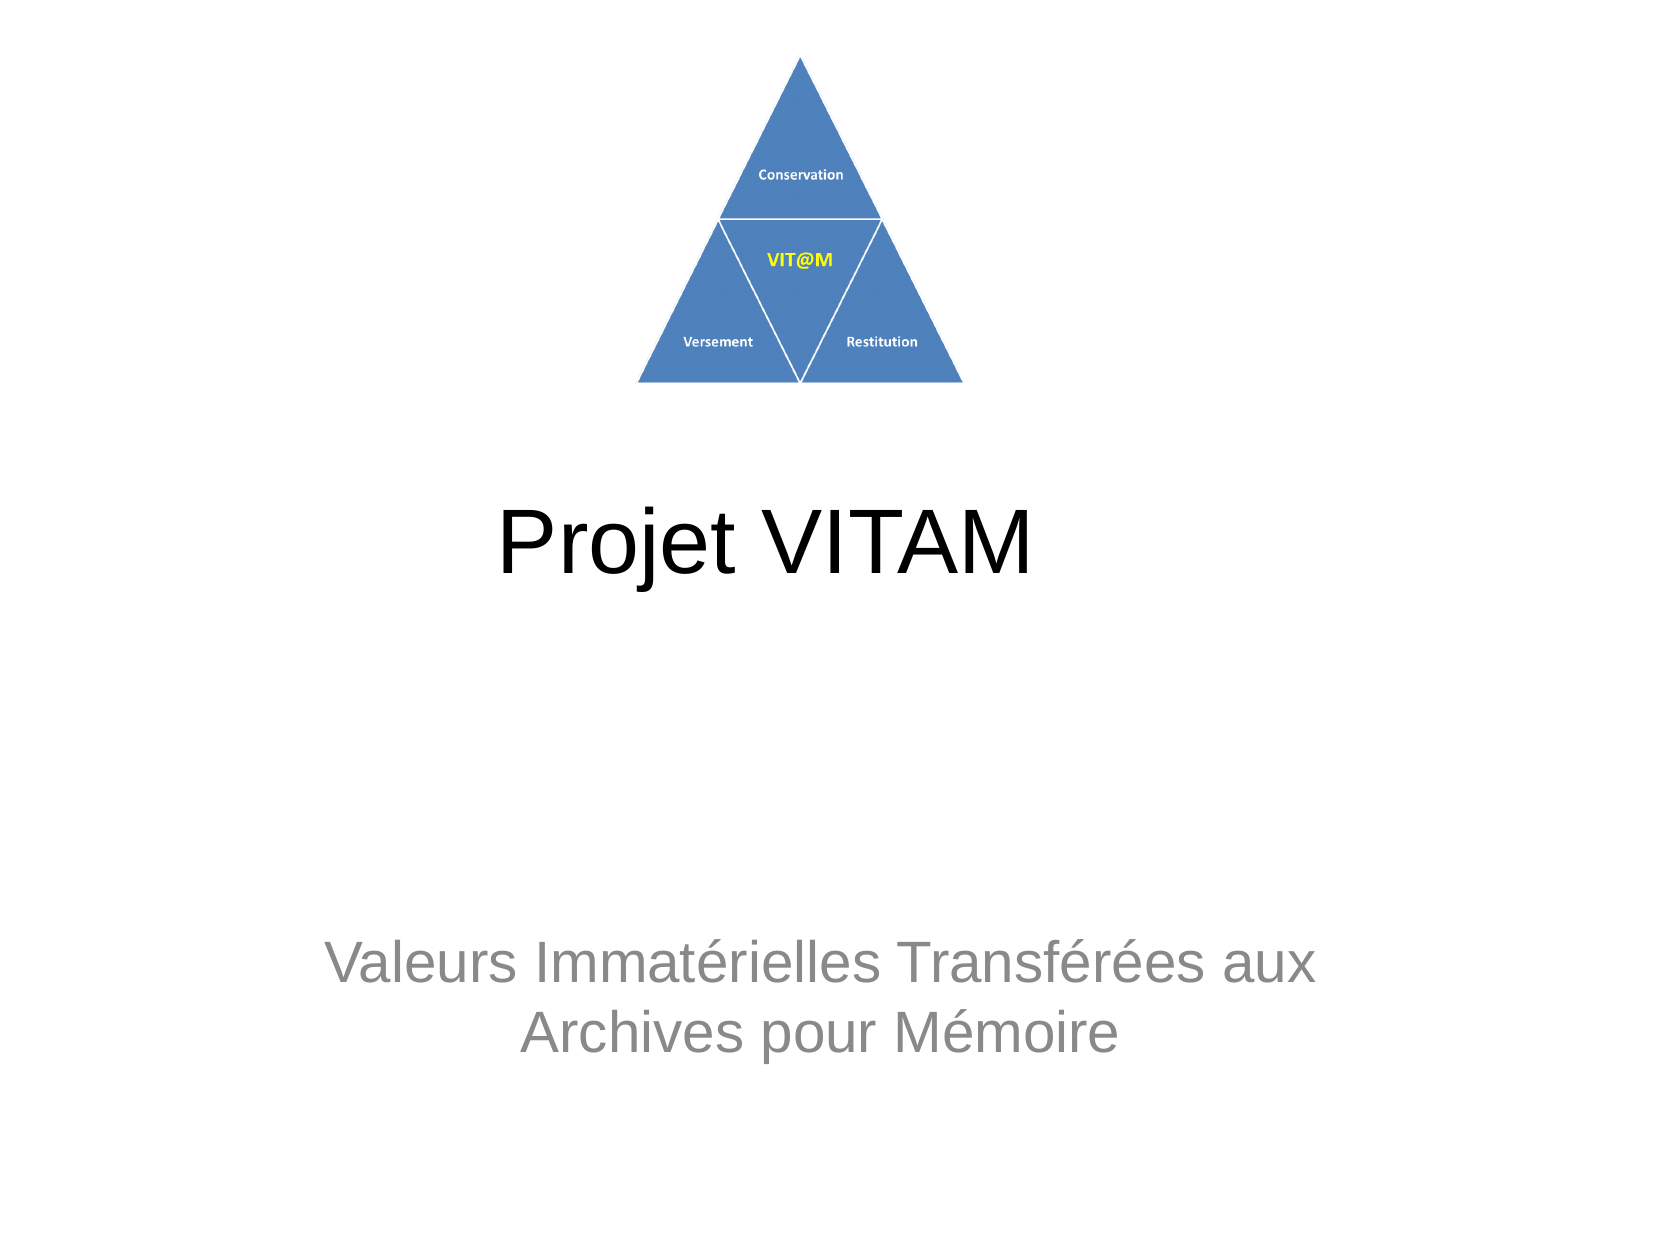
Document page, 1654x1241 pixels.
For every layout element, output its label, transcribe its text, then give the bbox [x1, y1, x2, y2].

picture [625, 54, 975, 384]
title Projet VITAM [112, 415, 1388, 658]
text_box Valeurs Immatérielles Transférées aux Archives pour Mémoire [295, 916, 1346, 1106]
